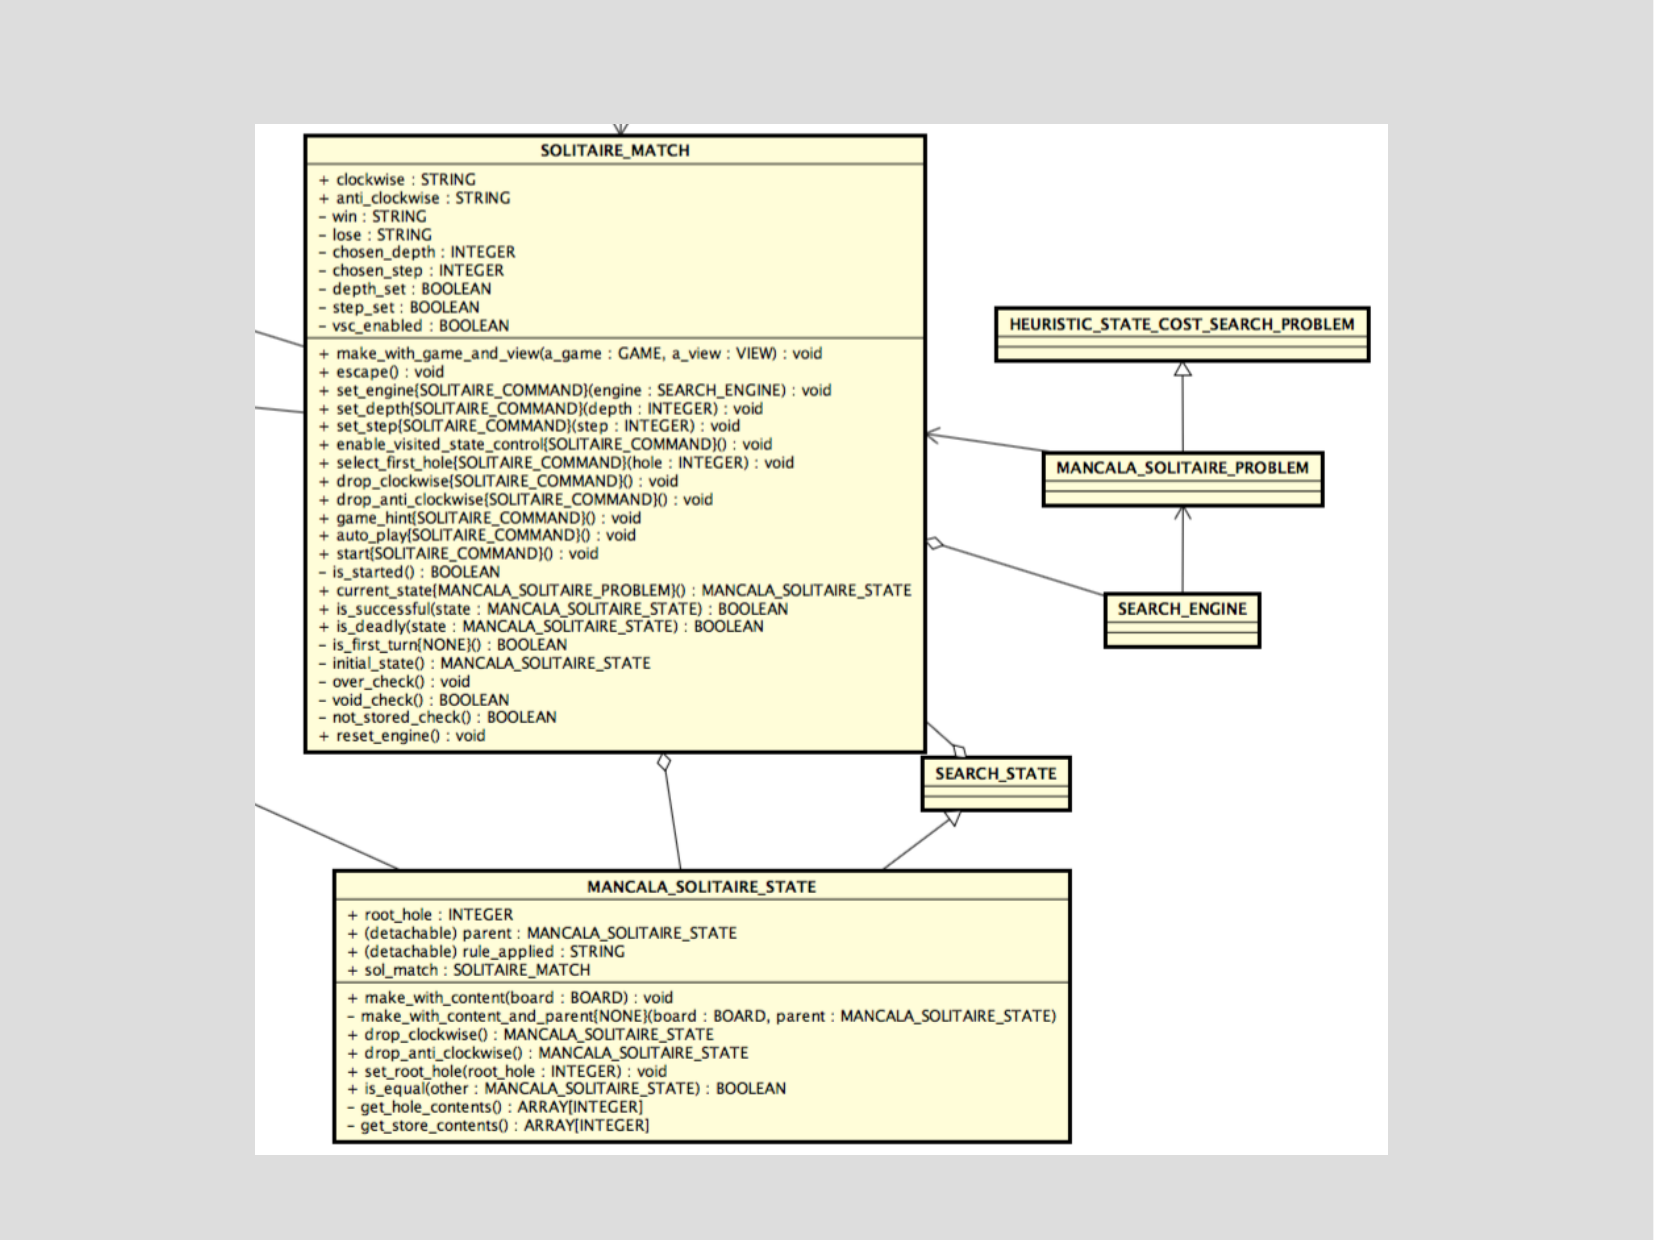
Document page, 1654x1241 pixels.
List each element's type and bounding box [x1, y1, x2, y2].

picture [255, 124, 1388, 1156]
